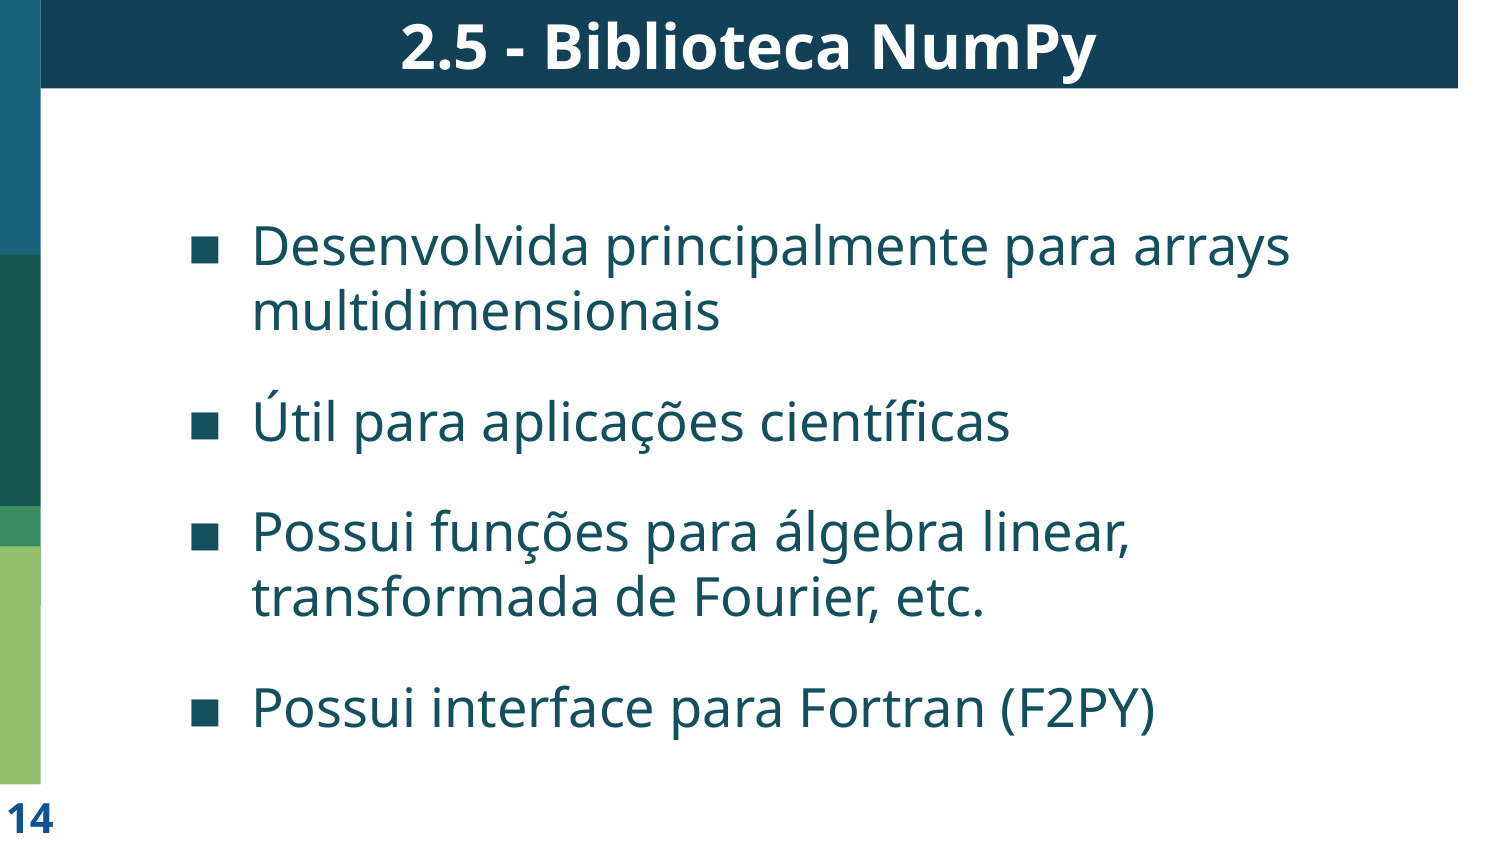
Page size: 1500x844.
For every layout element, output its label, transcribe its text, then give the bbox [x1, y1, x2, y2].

list Desenvolvida principalmente para arrays multidimensionais Útil para aplicações científicas Possui funções para álgebra linear, transformada de Fourier, etc. Possui interface para Fortran (F2PY) [161, 196, 1443, 758]
slide_number <number> [0, 785, 59, 844]
title 2.5 - Biblioteca NumPy [40, 0, 1459, 89]
